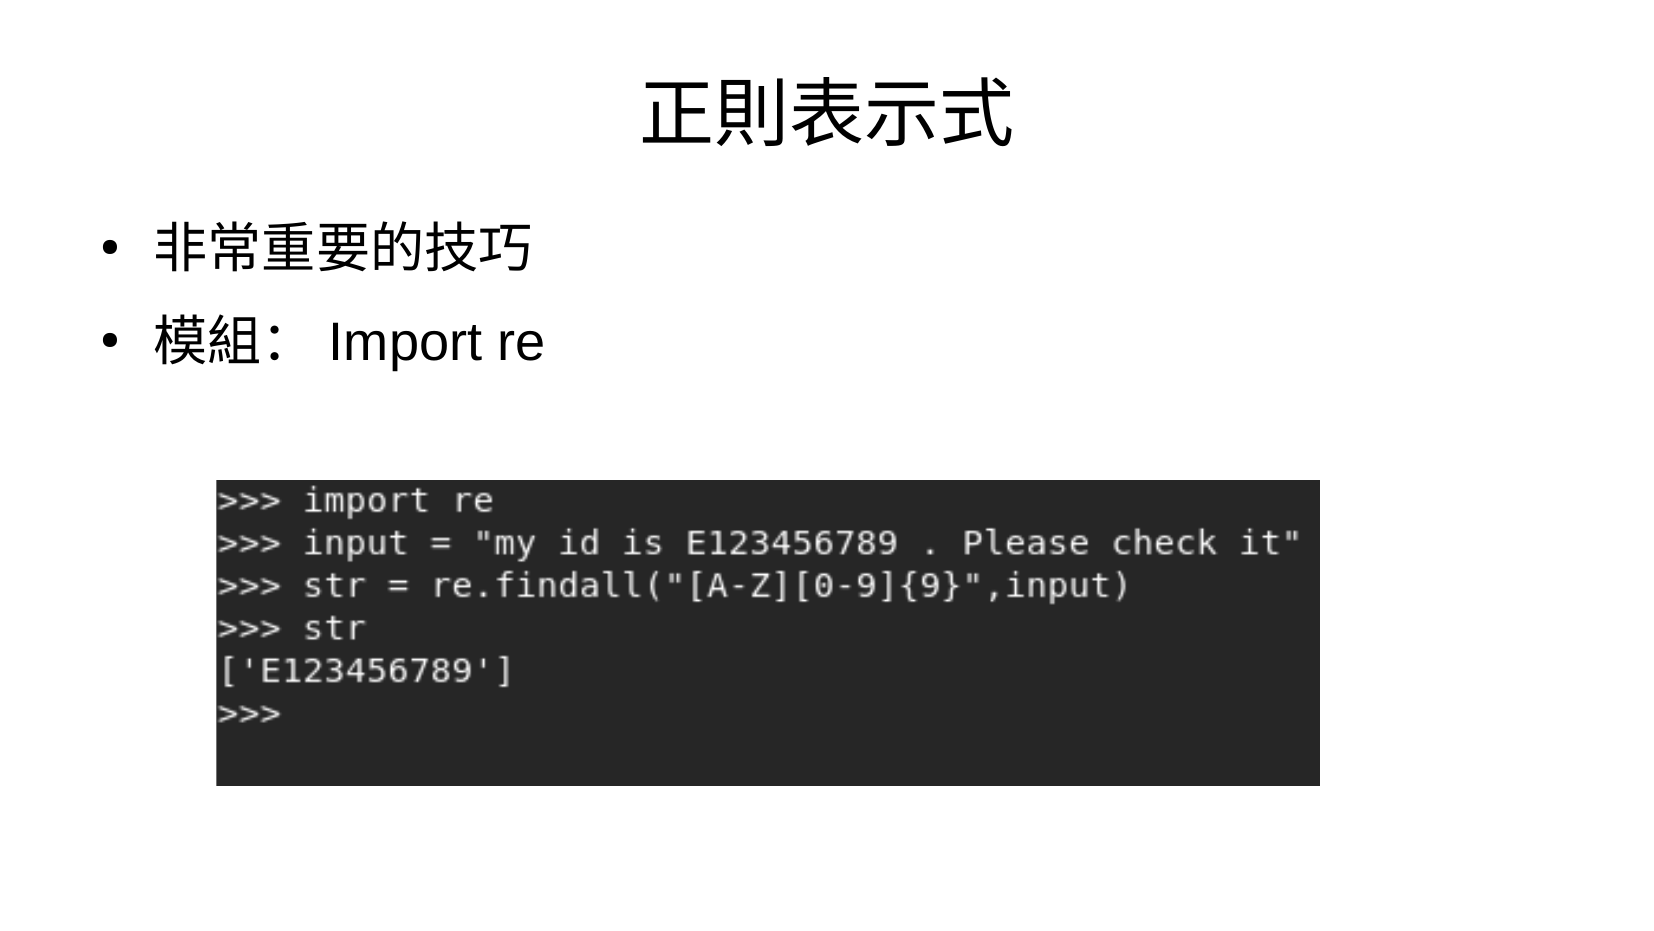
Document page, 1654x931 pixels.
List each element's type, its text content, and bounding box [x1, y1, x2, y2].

list 非常重要的技巧 模組：Import re [82, 217, 1571, 758]
title 正則表示式 [82, 37, 1571, 193]
picture [216, 480, 1321, 786]
